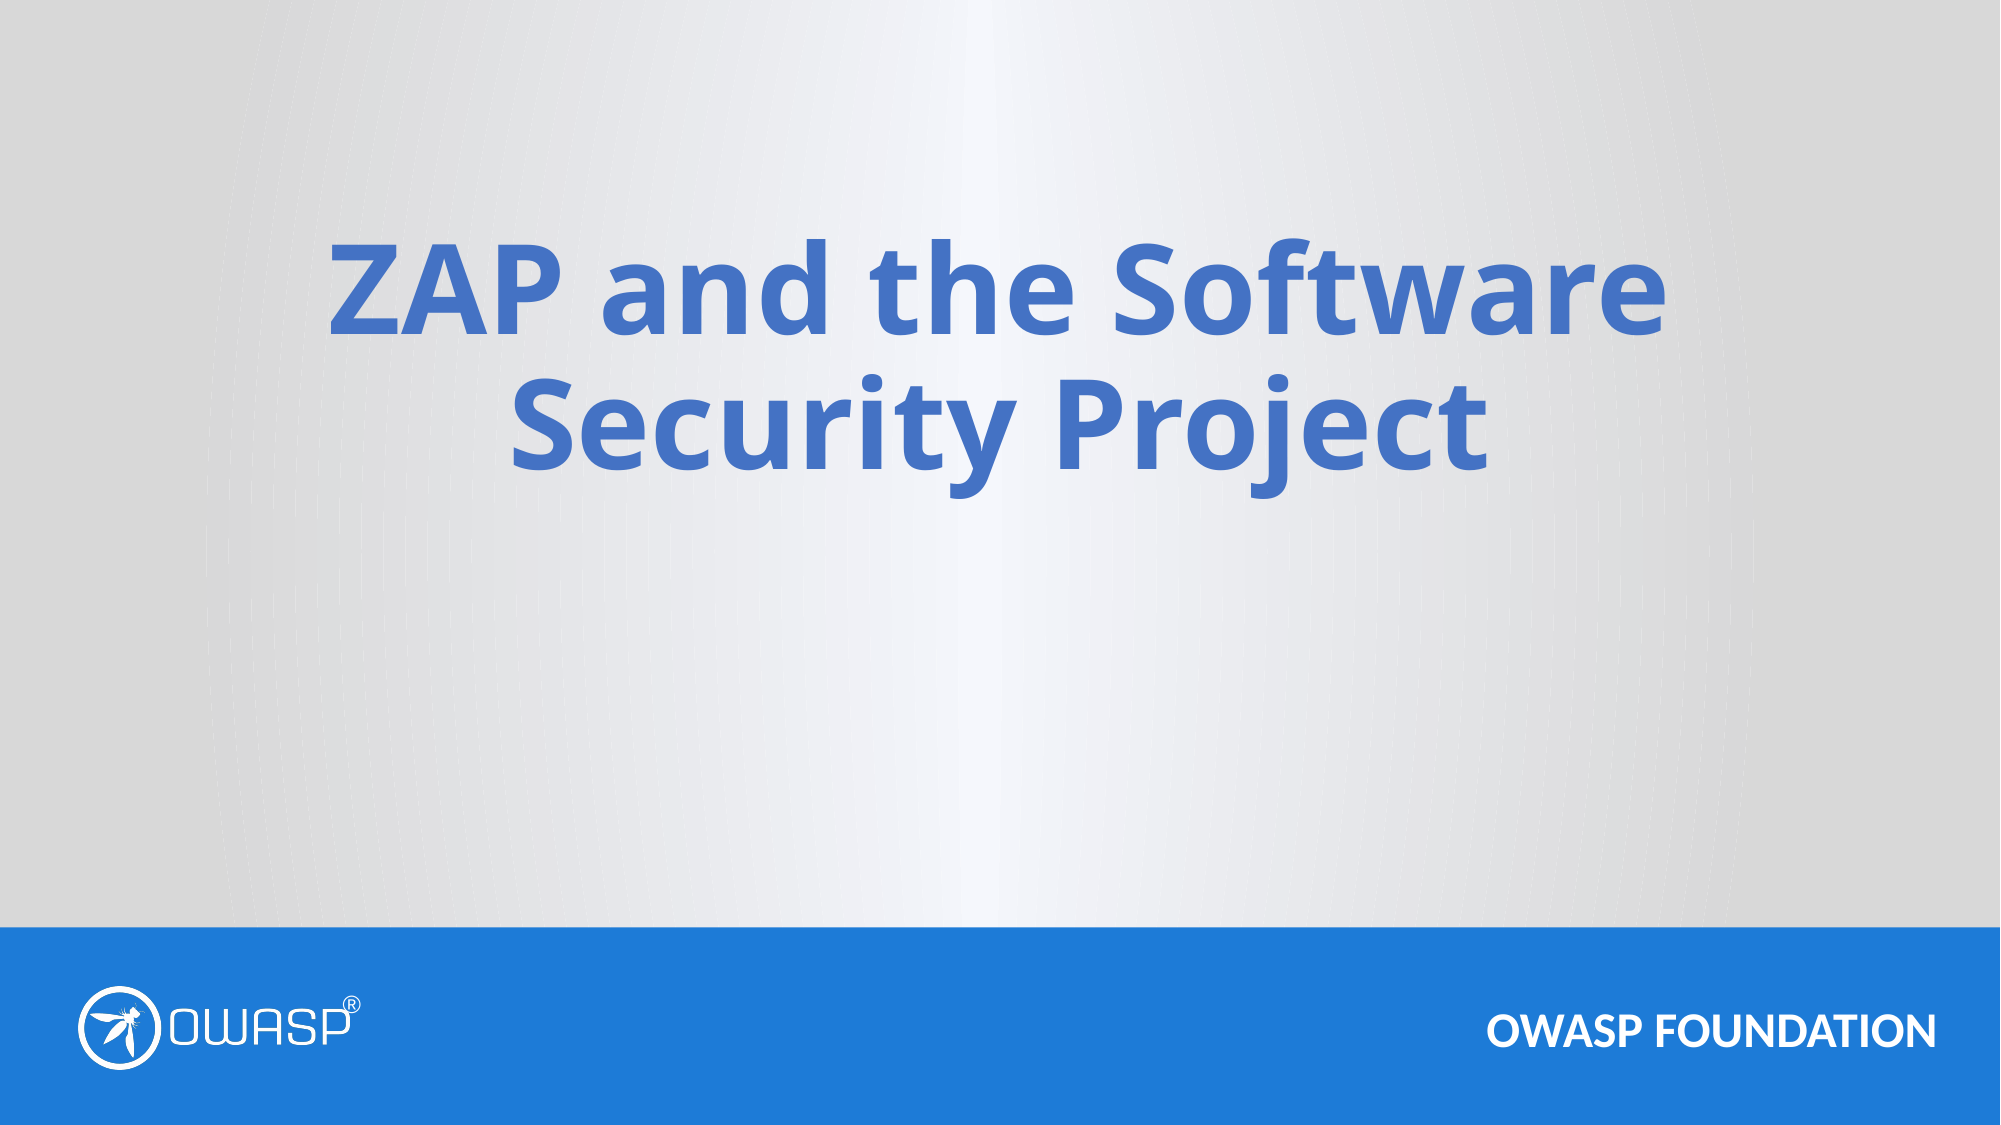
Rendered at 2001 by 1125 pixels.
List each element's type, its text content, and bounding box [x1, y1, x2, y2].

title ZAP and the Software Security Project [161, 129, 1839, 504]
picture [78, 986, 350, 1070]
subtitle [161, 562, 1839, 786]
